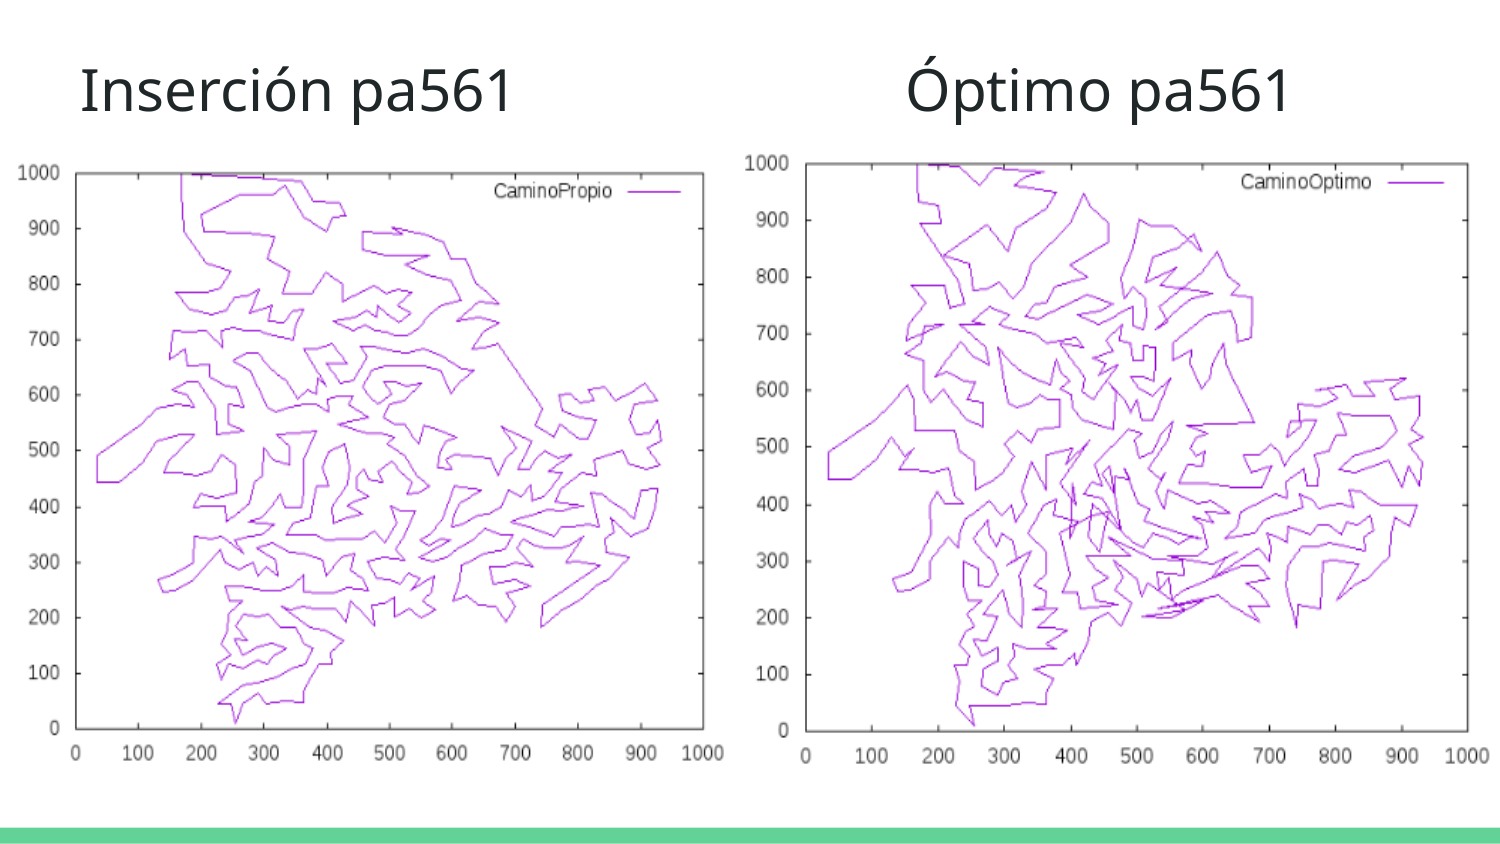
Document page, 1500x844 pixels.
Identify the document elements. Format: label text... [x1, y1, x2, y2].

text_box Inserción pa561 Óptimo pa561 [65, 38, 1379, 135]
picture [0, 65, 1500, 790]
